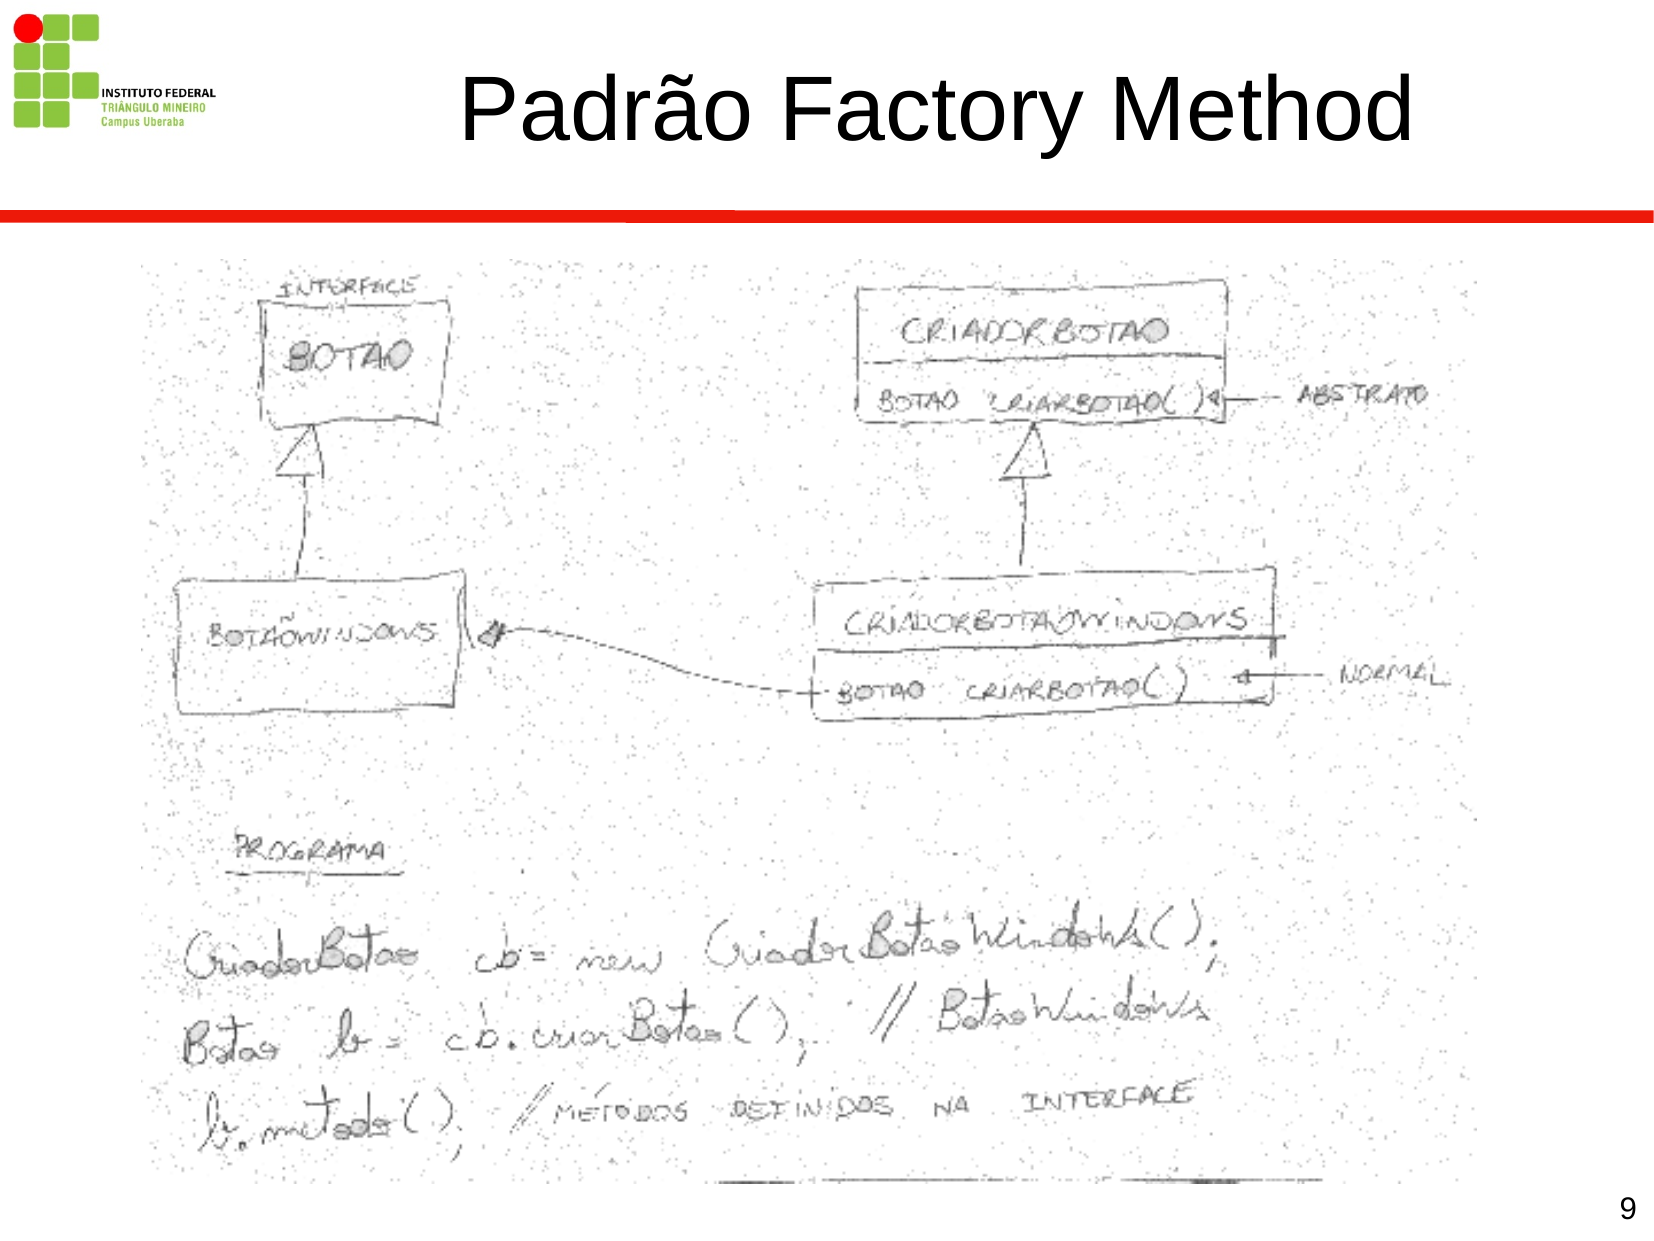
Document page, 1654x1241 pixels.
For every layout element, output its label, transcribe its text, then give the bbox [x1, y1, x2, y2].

picture [141, 259, 1477, 1185]
text_box Padrão Factory Method [253, 0, 1622, 207]
picture [0, 2, 228, 139]
text_box <number> [1185, 1179, 1654, 1220]
